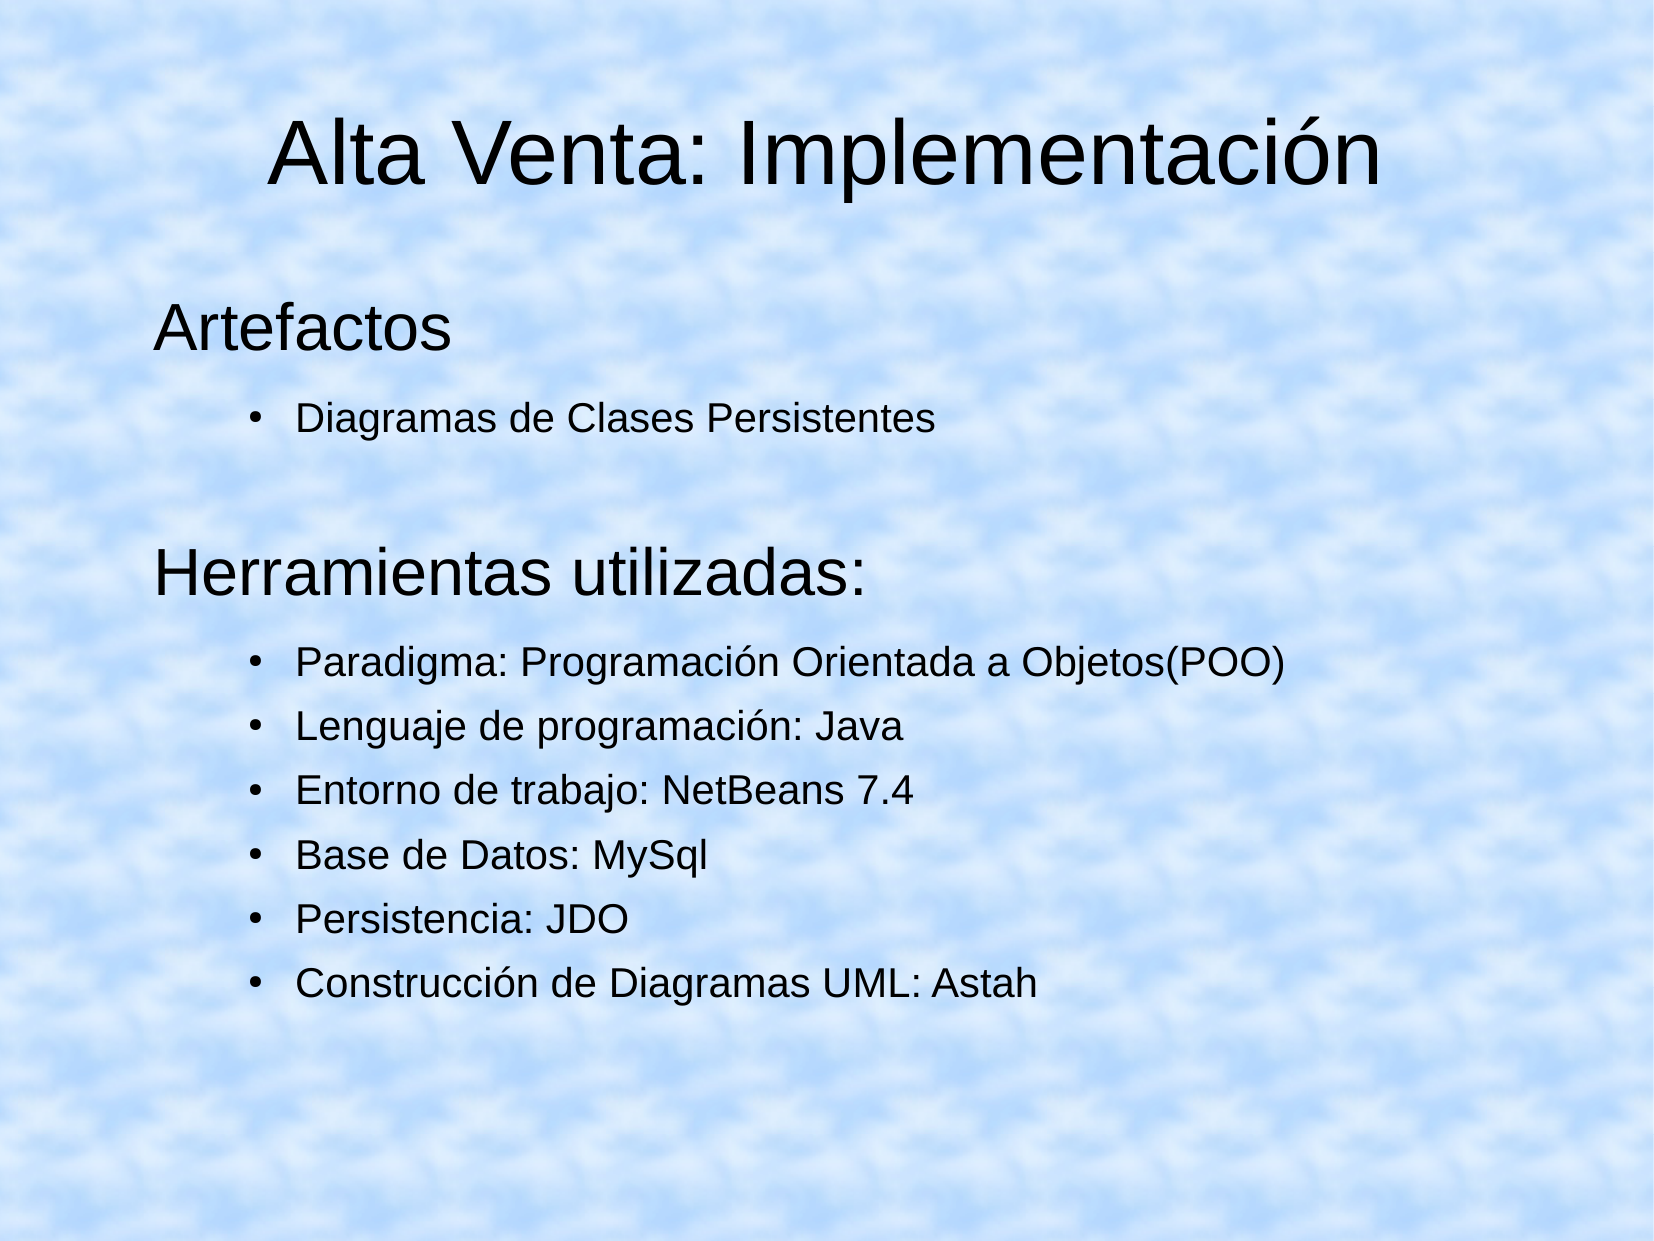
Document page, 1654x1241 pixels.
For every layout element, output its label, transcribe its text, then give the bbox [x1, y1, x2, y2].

picture [0, 0, 1654, 1241]
title Alta Venta: Implementación [82, 49, 1571, 257]
list Artefactos Diagramas de Clases Persistentes Herramientas utilizadas: Paradigma: Programación Orientada a Objetos(POO) Lenguaje de programación: Java Entorno de trabajo: NetBeans 7.4 Base de Datos: MySql Persistencia: JDO Construcción de Diagramas UML: Astah [82, 290, 1571, 1146]
